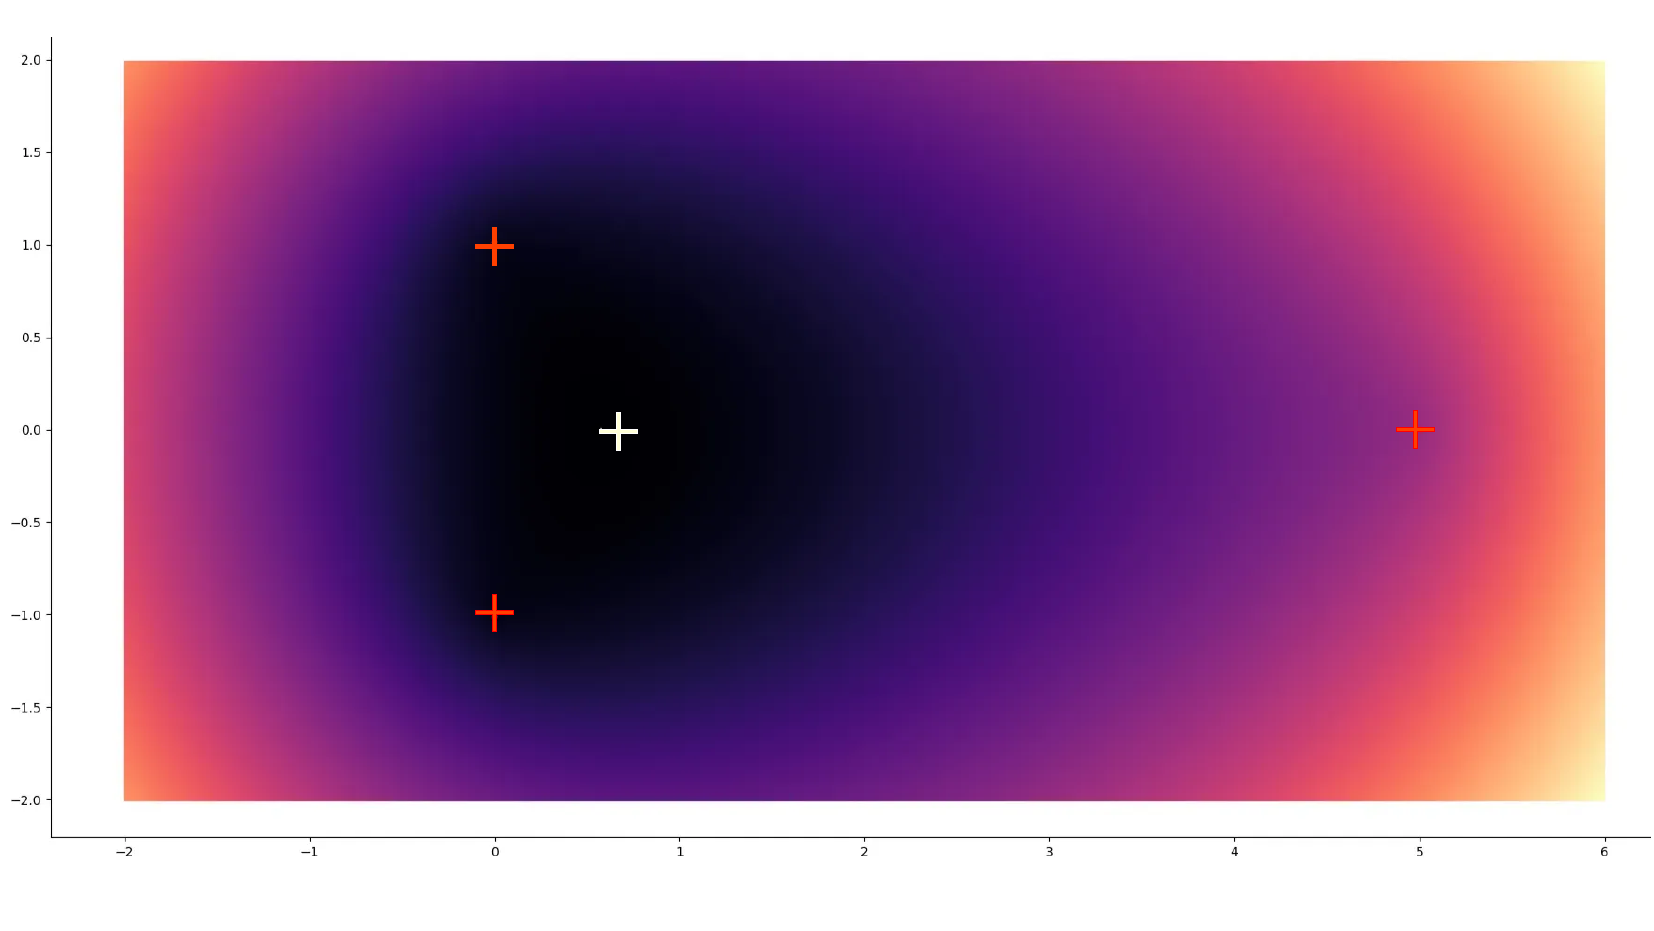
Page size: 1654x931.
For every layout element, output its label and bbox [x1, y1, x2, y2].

text_box [599, 412, 638, 451]
text_box [475, 227, 514, 266]
text_box [475, 594, 514, 632]
picture [0, 37, 1651, 870]
text_box [1396, 410, 1435, 449]
